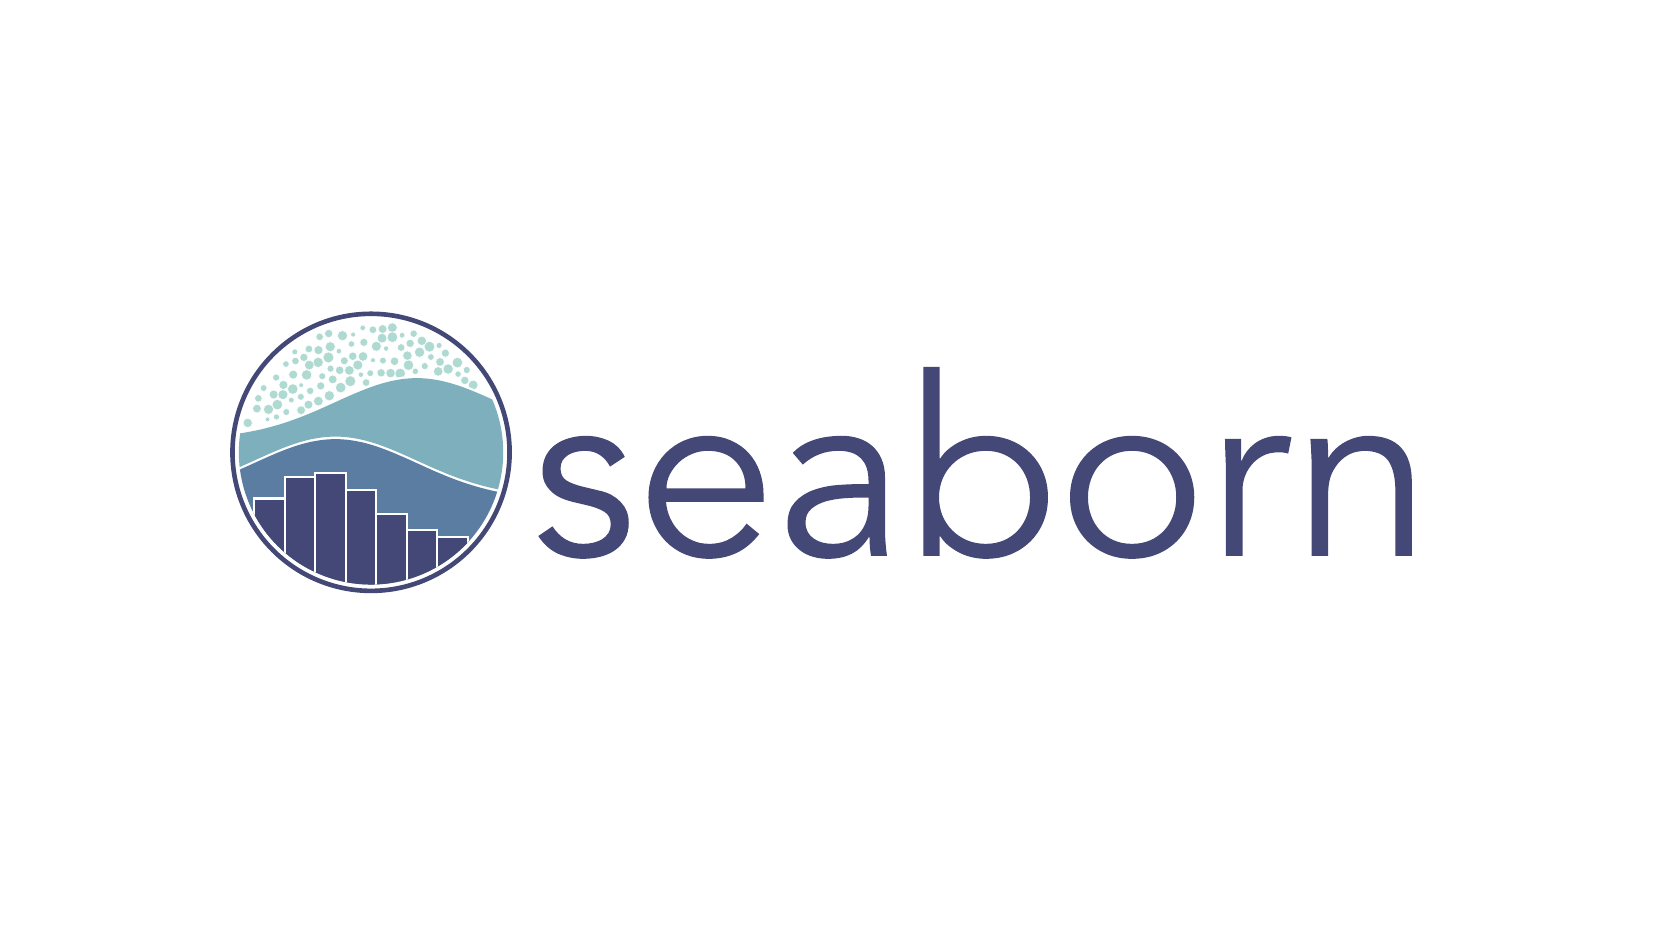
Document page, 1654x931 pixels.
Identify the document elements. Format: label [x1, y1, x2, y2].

picture [206, 287, 1448, 643]
